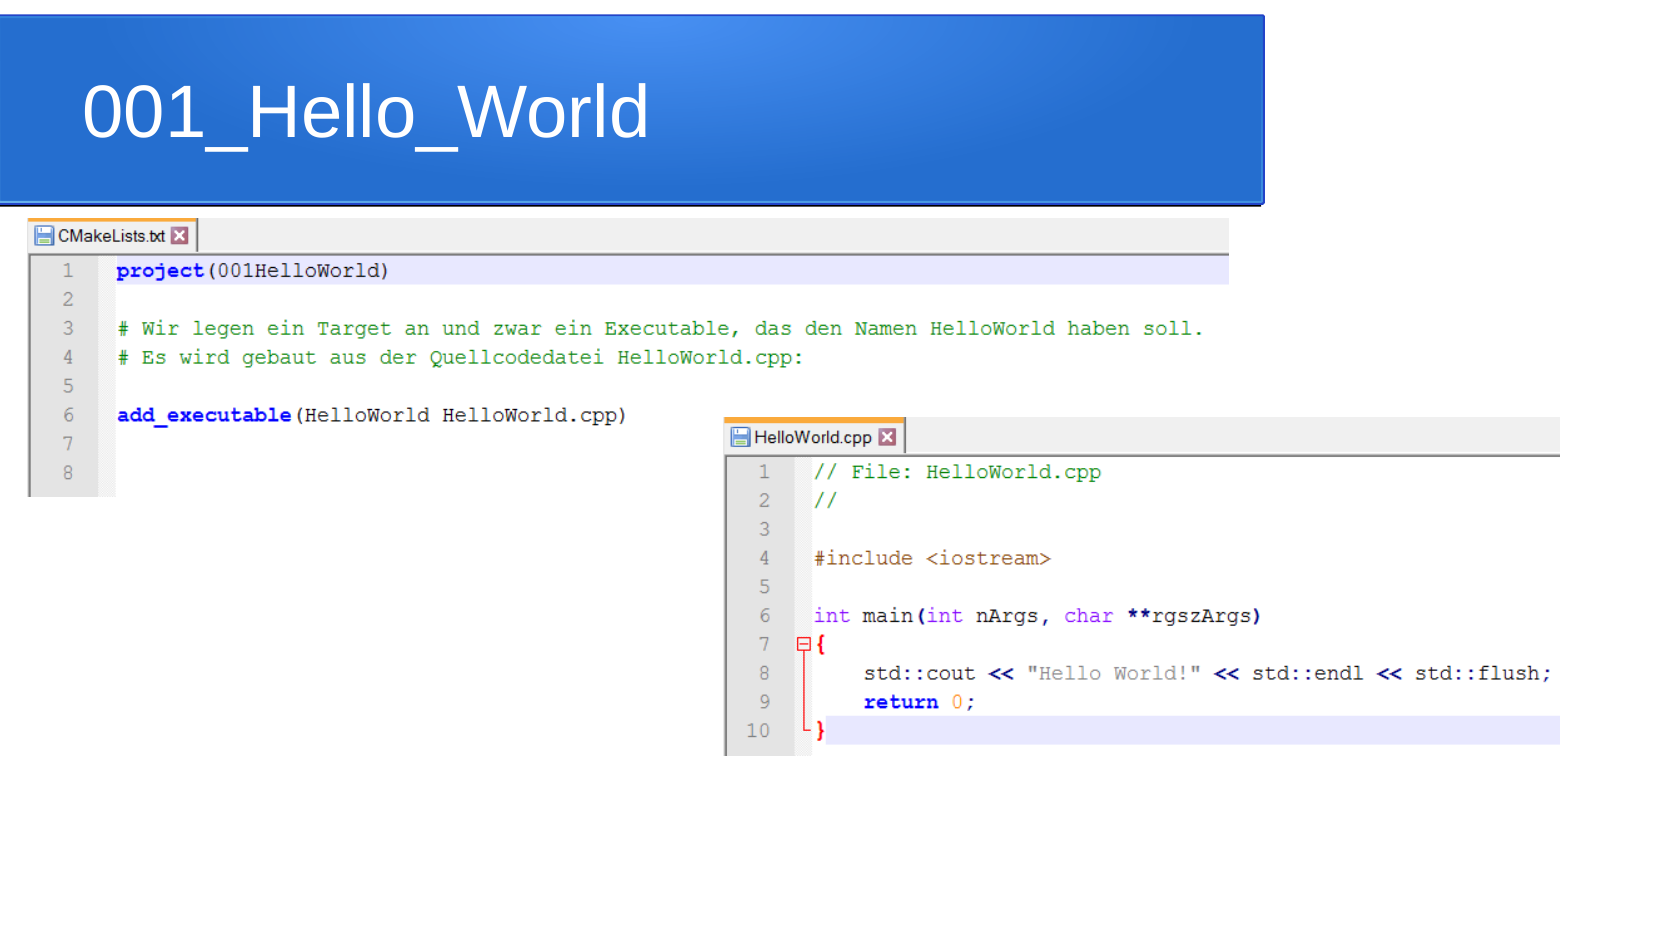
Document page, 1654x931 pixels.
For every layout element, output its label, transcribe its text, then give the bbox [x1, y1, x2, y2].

picture [27, 218, 1560, 756]
title 001_Hello_World [82, 35, 1235, 189]
